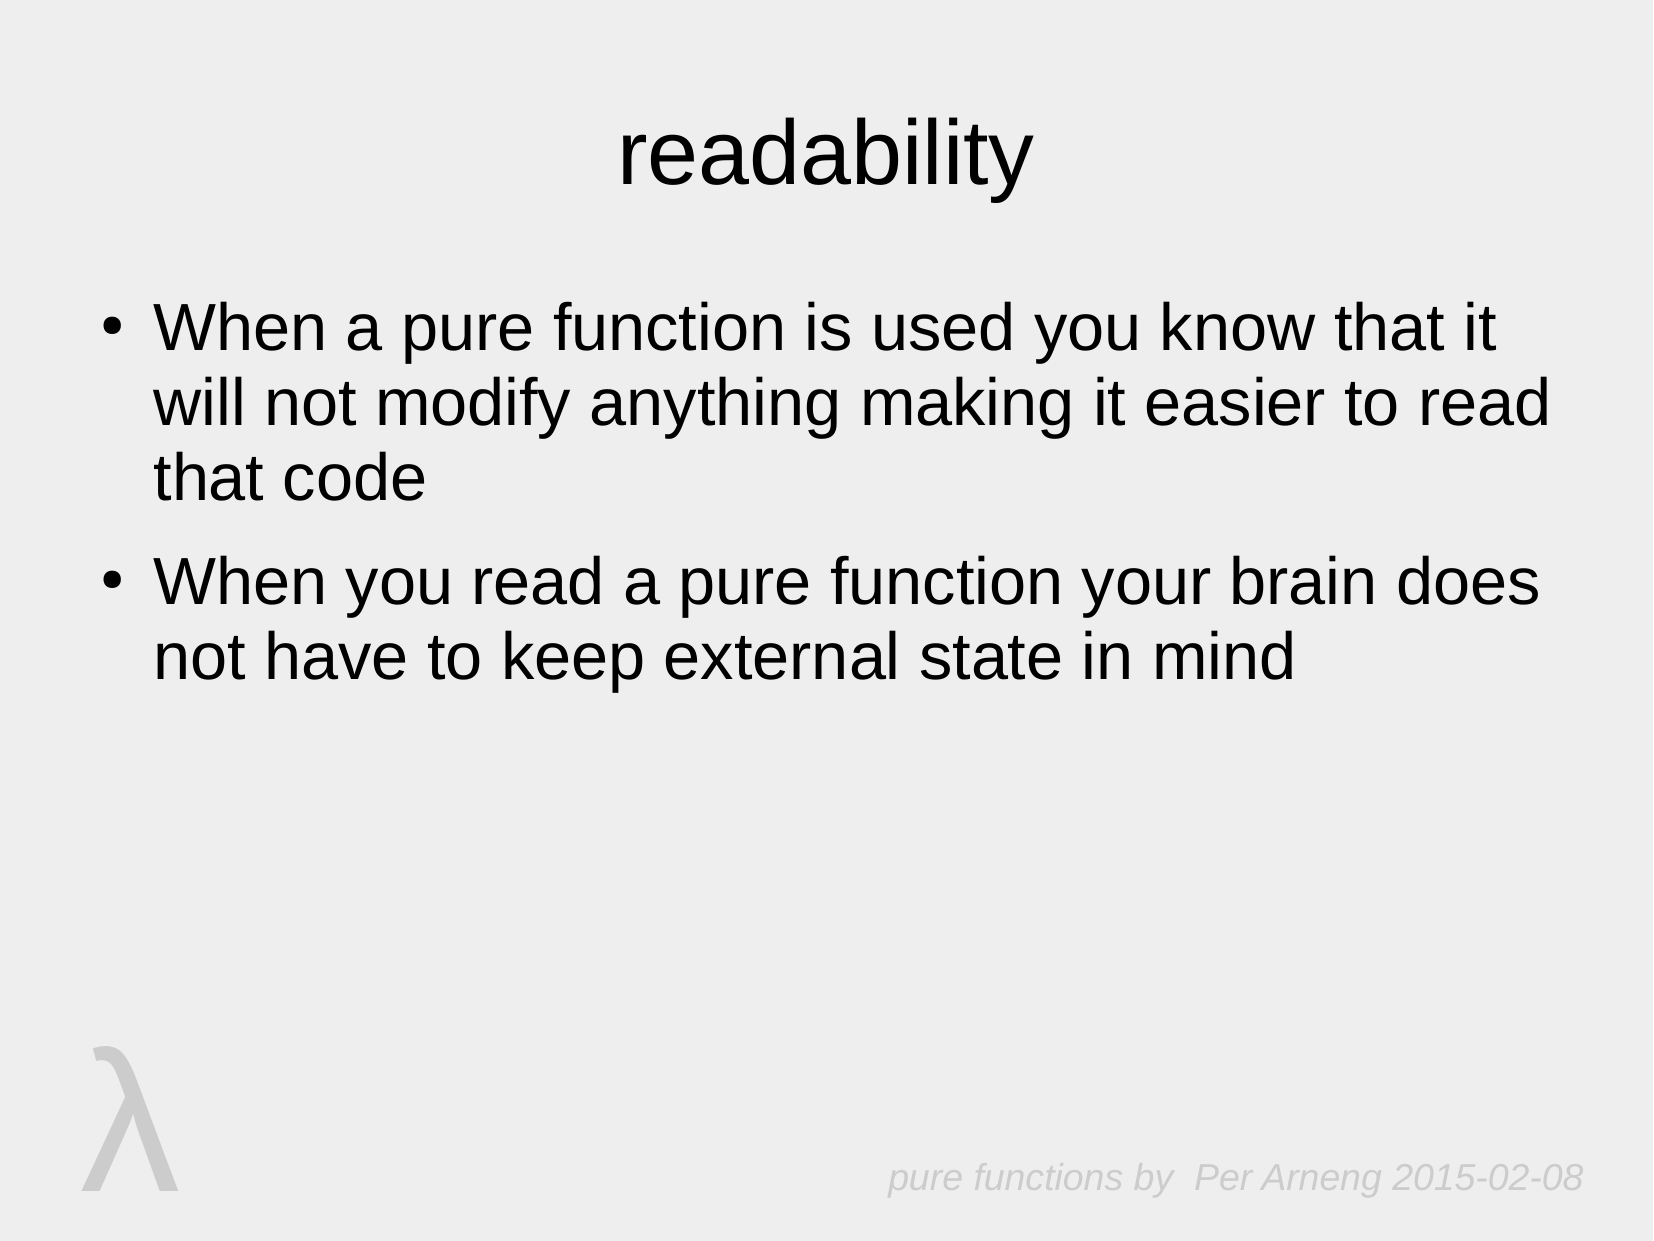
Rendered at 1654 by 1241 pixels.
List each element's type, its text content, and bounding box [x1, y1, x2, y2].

list When a pure function is used you know that it will not modify anything making it easier to read that code When you read a pure function your brain does not have to keep external state in mind [82, 290, 1571, 1010]
title readability [82, 49, 1571, 257]
